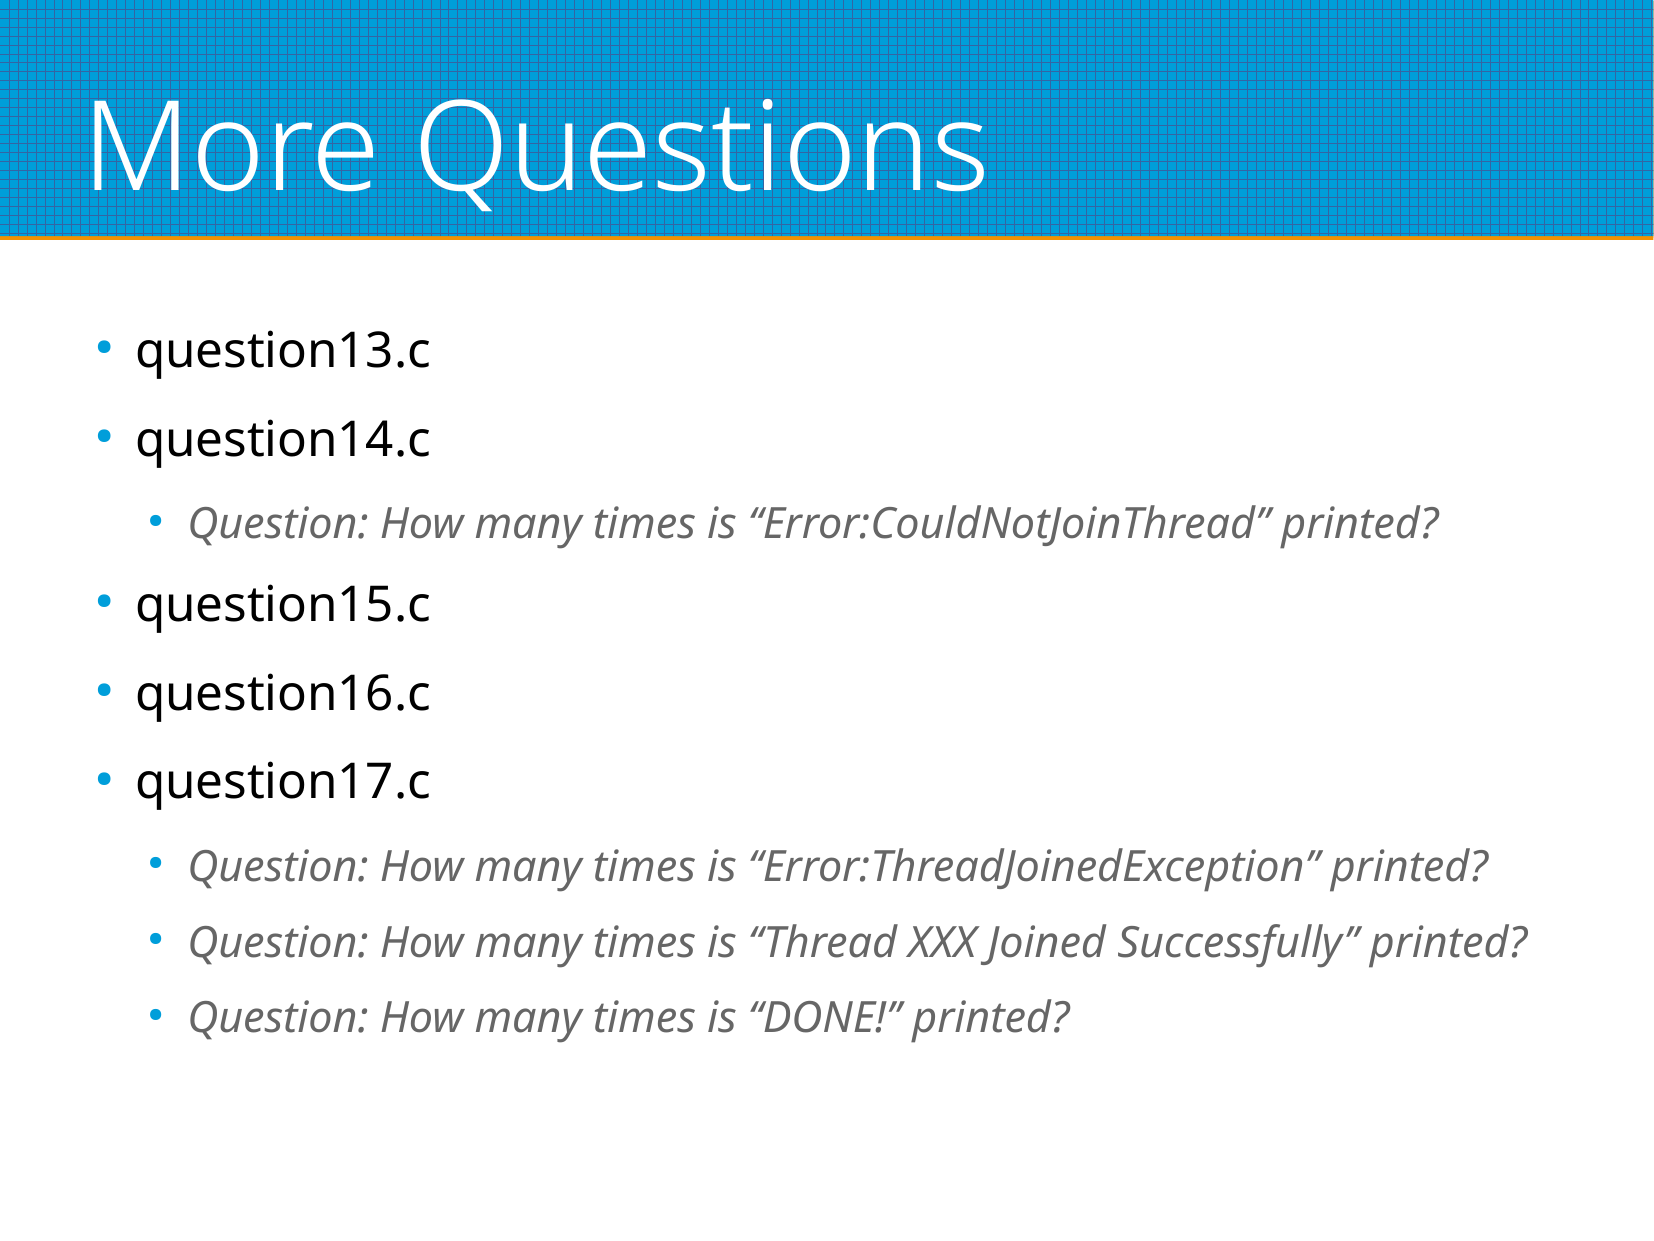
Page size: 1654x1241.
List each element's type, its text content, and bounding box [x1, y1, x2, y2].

list question13.c question14.c Question: How many times is ‘‘Error:CouldNotJoinThread’’ printed? question15.c question16.c question17.c Question: How many times is ‘‘Error:ThreadJoinedException’’ printed? Question: How many times is ‘‘Thread XXX Joined Successfully’’ printed? Question: How many times is ‘‘DONE!’’ printed? [82, 314, 1563, 1063]
title More Questions [82, 19, 1571, 227]
